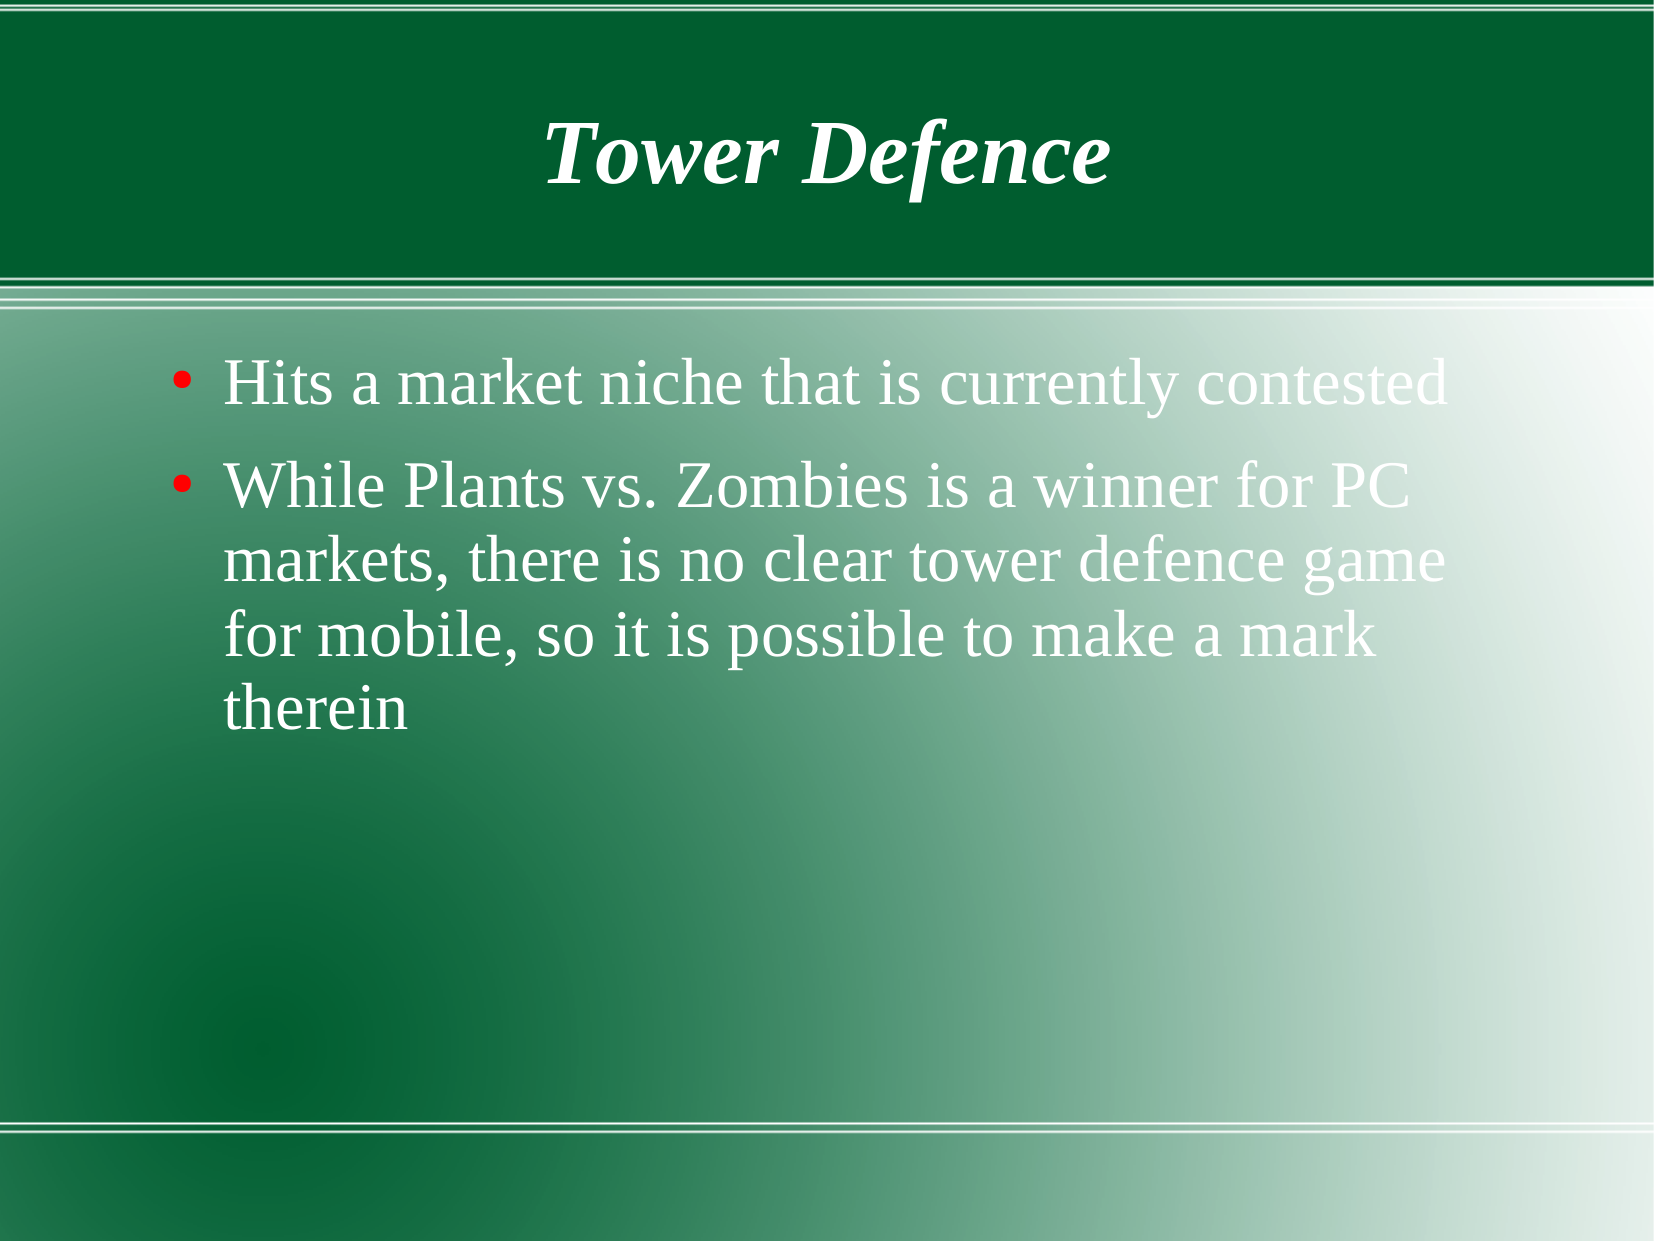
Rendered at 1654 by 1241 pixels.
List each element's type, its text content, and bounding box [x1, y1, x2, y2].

list Hits a market niche that is currently contested While Plants vs. Zombies is a winner for PC markets, there is no clear tower defence game for mobile, so it is possible to make a mark therein [152, 344, 1534, 1127]
picture [0, 0, 1654, 1241]
title Tower Defence [82, 49, 1571, 257]
